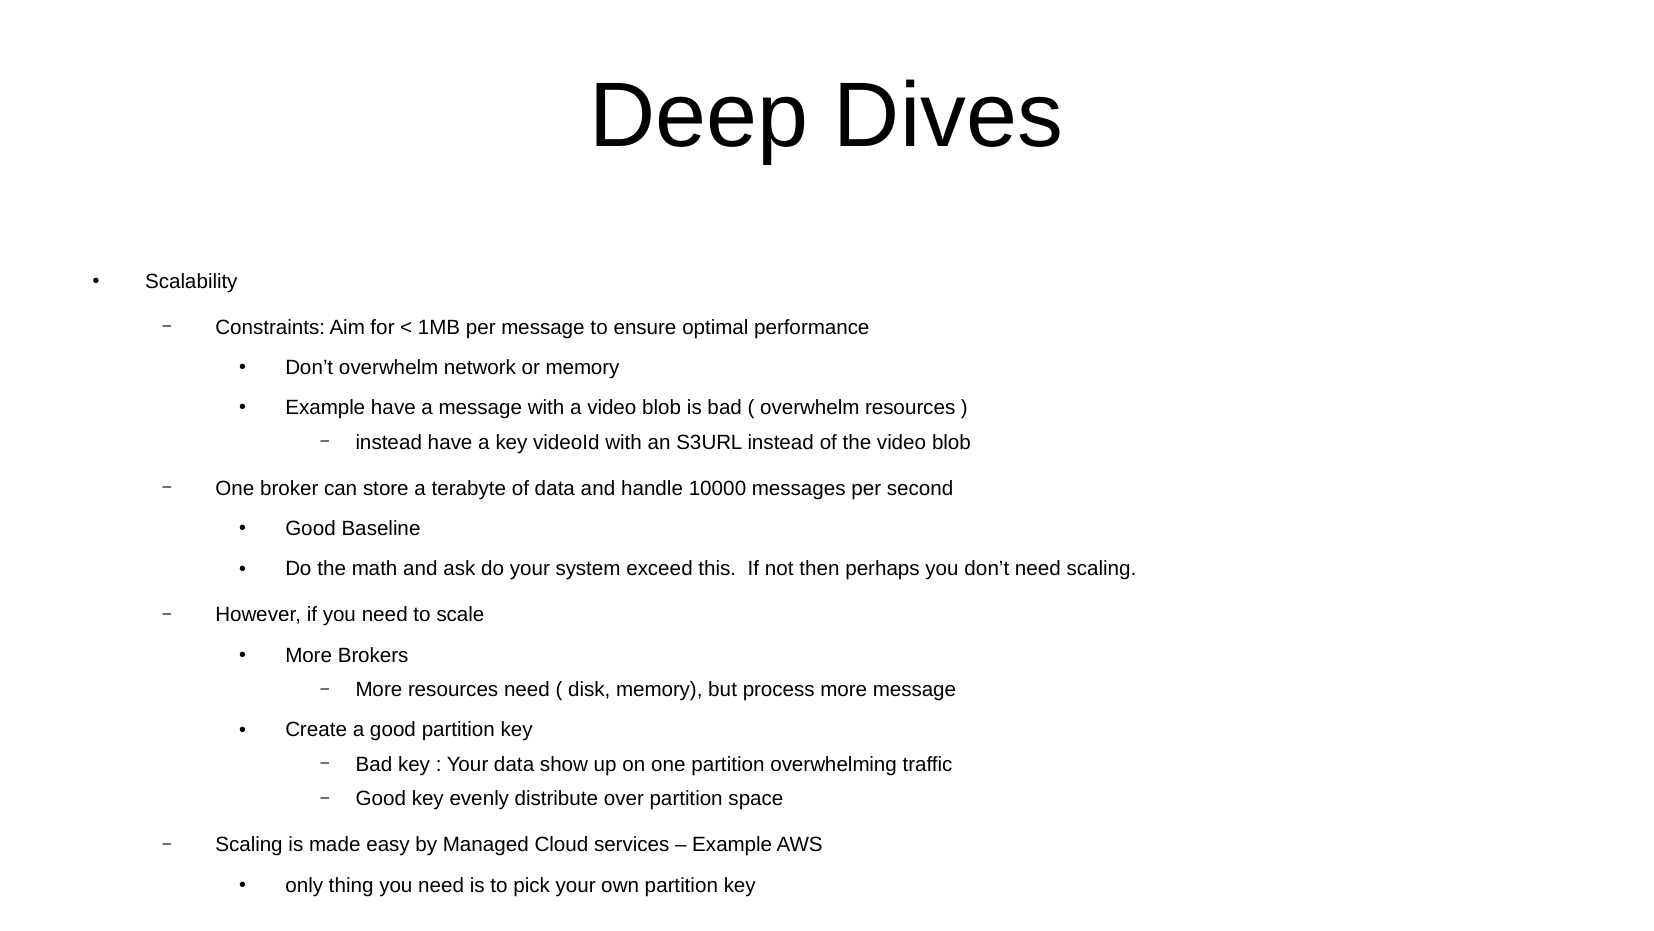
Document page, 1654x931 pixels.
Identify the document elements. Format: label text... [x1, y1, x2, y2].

list Scalability Constraints: Aim for < 1MB per message to ensure optimal performance Don’t overwhelm network or memory Example have a message with a video blob is bad ( overwhelm resources ) instead have a key videoId with an S3URL instead of the video blob One broker can store a terabyte of data and handle 10000 messages per second Good Baseline Do the math and ask do your system exceed this. If not then perhaps you don’t need scaling. However, if you need to scale More Brokers More resources need ( disk, memory), but process more message Create a good partition key Bad key : Your data show up on one partition overwhelming traffic Good key evenly distribute over partition space Scaling is made easy by Managed Cloud services – Example AWS only thing you need is to pick your own partition key [75, 217, 1571, 901]
title Deep Dives [82, 37, 1571, 193]
